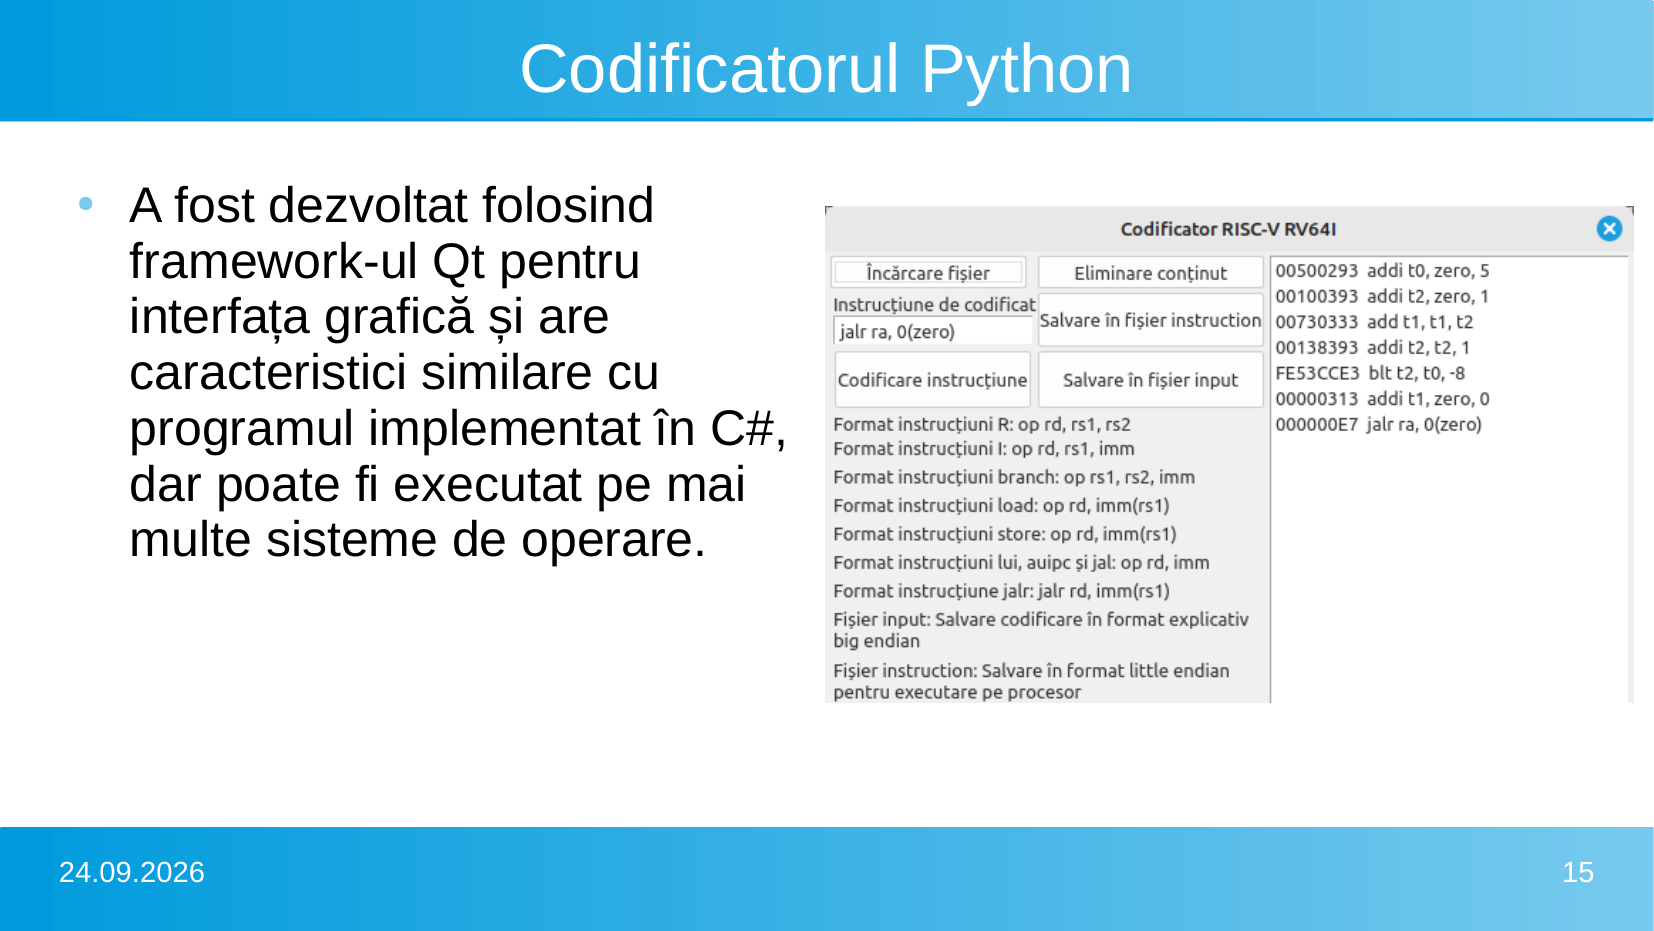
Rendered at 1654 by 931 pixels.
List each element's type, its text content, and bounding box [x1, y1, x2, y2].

title Codificatorul Python [59, 29, 1595, 108]
list A fost dezvoltat folosind framework-ul Qt pentru interfața grafică și are caracteristici similare cu programul implementat în C#, dar poate fi executat pe mai multe sisteme de operare. [59, 177, 809, 768]
picture [825, 206, 1634, 703]
